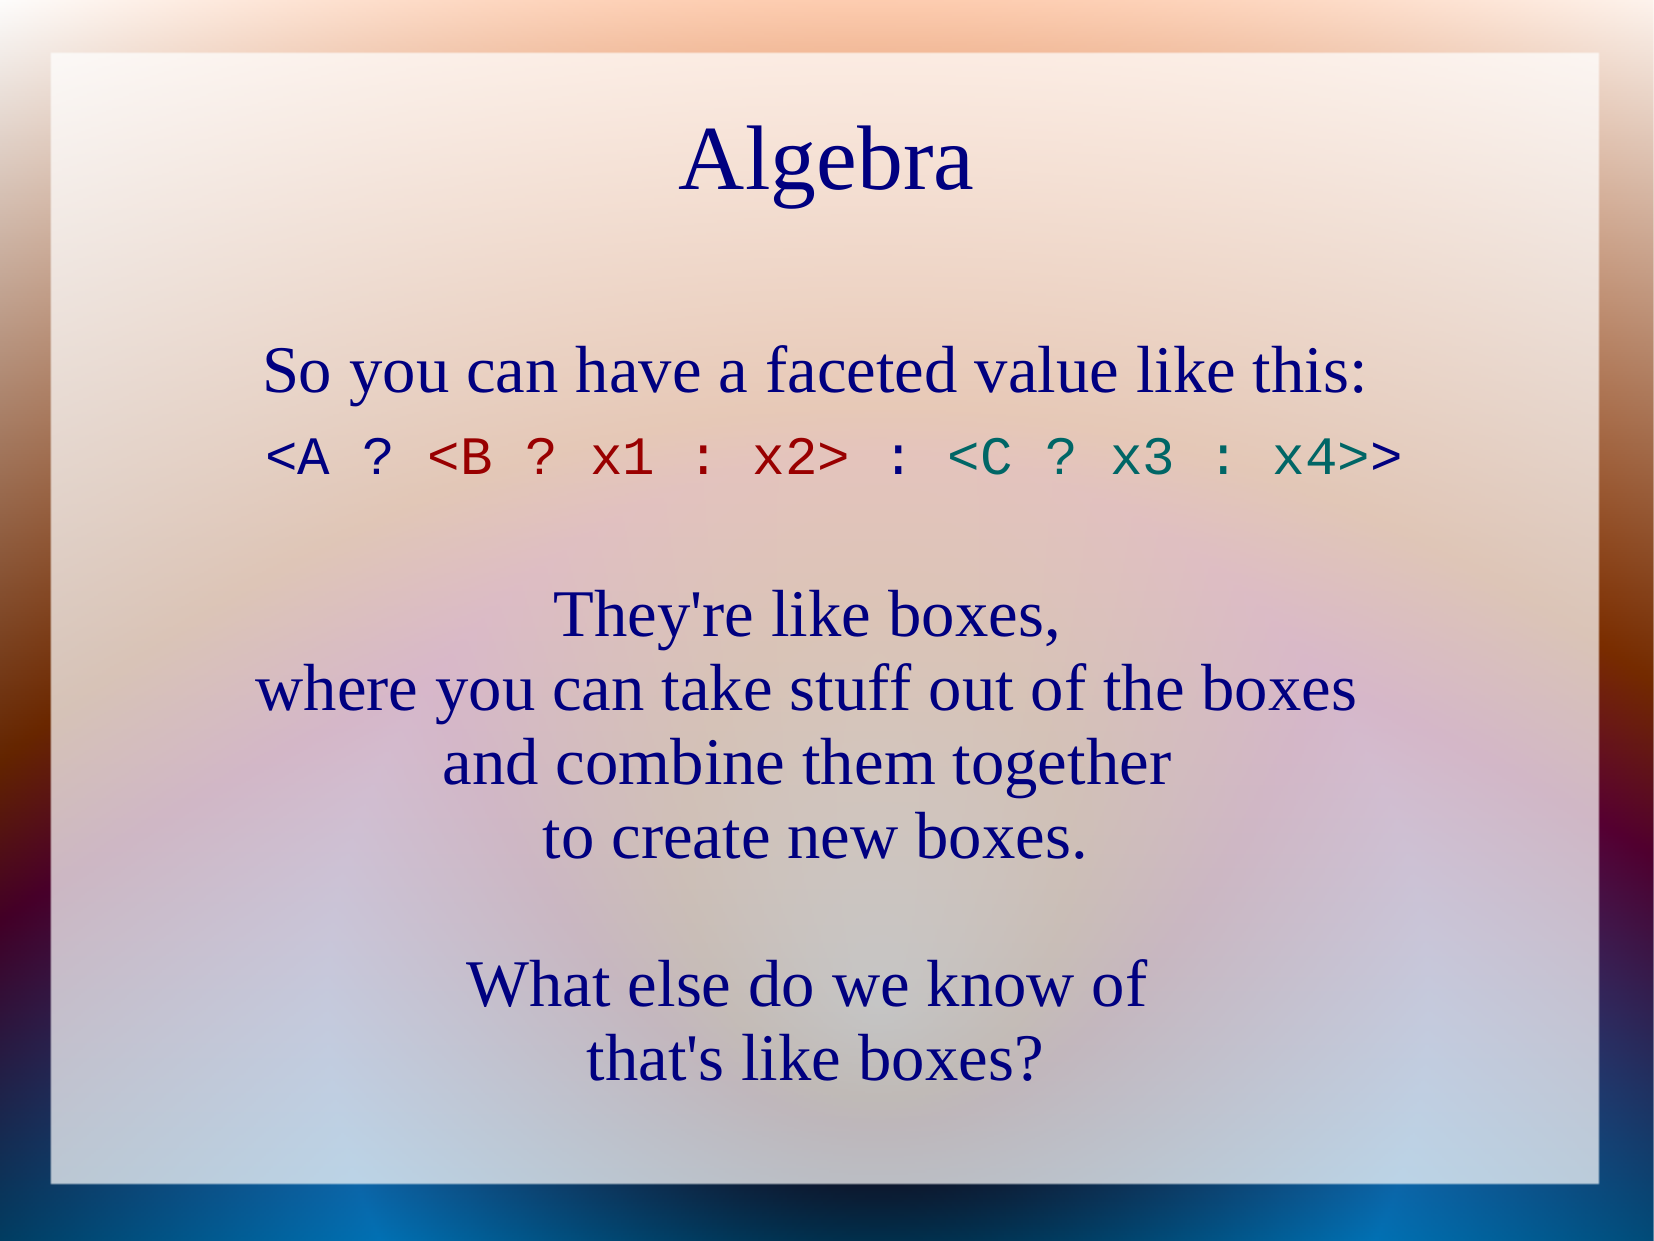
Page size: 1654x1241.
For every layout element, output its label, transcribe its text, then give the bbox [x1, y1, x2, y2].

title So you can have a faceted value like this: [71, 332, 1561, 541]
title They're like boxes, where you can take stuff out of the boxes and combine them together to create new boxes. What else do we know of that's like boxes? [71, 576, 1561, 1096]
picture [0, 0, 1654, 1241]
title Algebra [82, 55, 1571, 263]
title <A ? <B ? x1 : x2> : <C ? x3 : x4>> [75, 428, 1594, 661]
